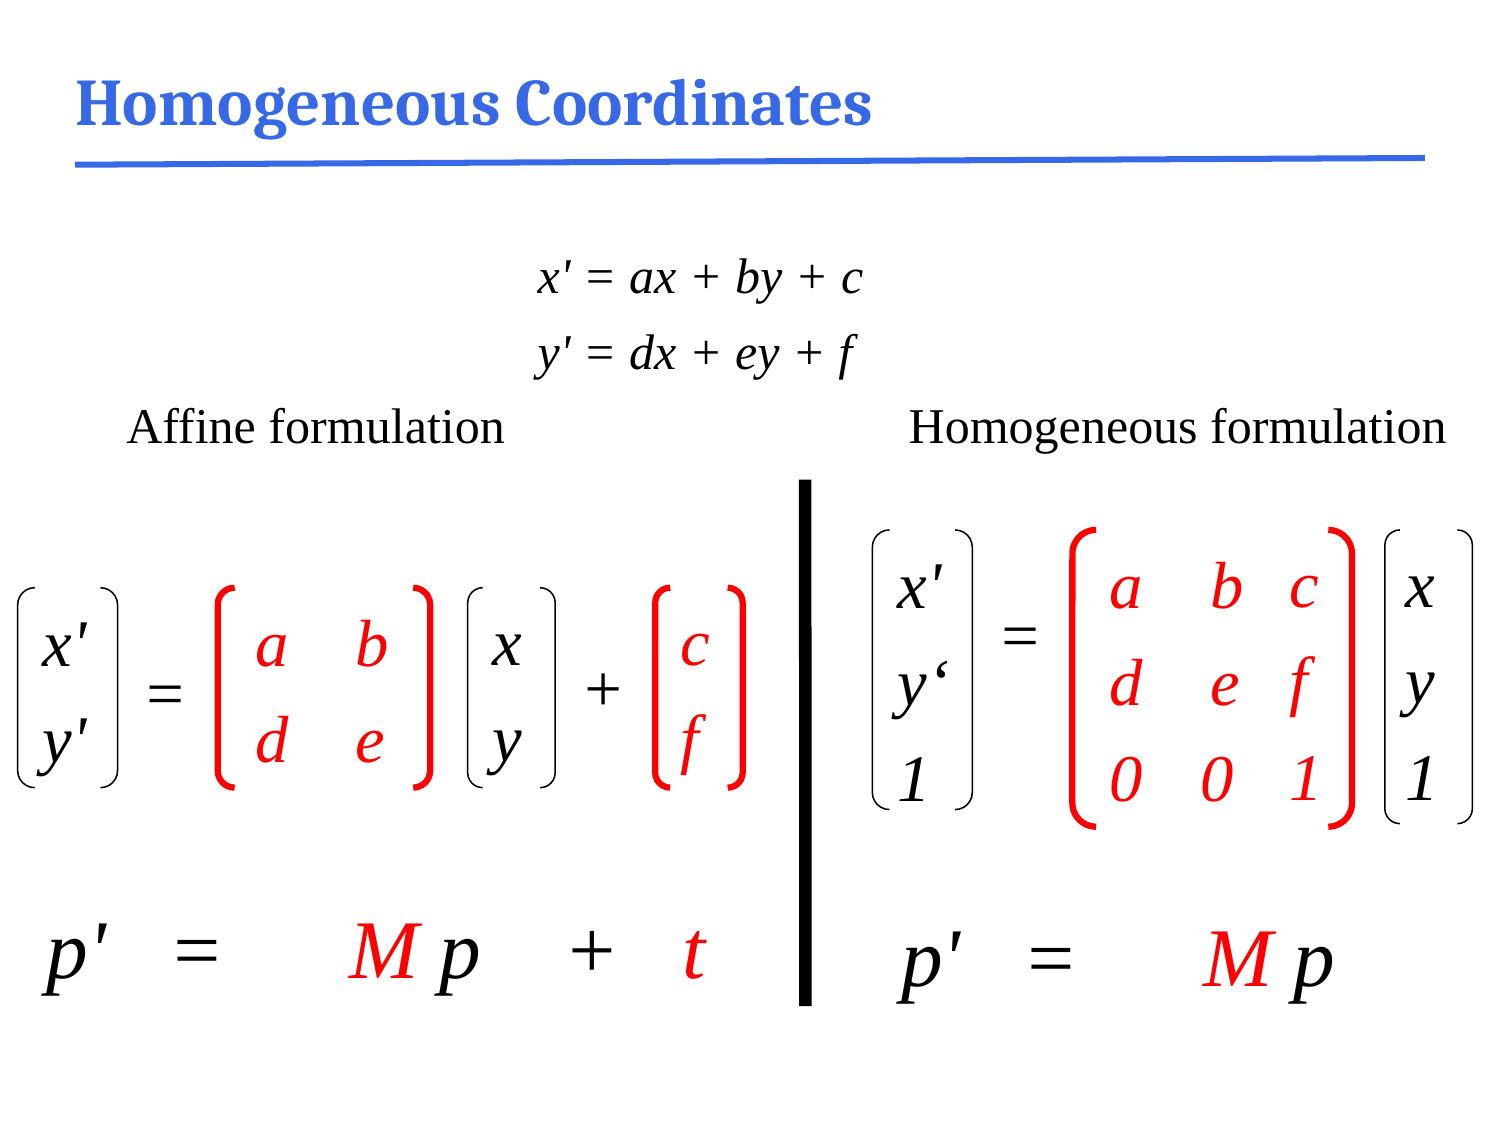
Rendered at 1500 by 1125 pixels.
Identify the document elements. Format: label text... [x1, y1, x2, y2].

text_box a b d e 0 0 [1109, 542, 1248, 815]
text_box x' = ax + by + c y' = dx + ey + f [537, 243, 988, 380]
text_box Affine formulation [111, 386, 520, 462]
text_box x' y‘ 1 [897, 542, 960, 815]
text_box c f [680, 598, 718, 776]
text_box = [997, 592, 1048, 673]
text_box p' = M p [886, 895, 1351, 1011]
text_box x y [492, 598, 554, 776]
text_box Homogeneous formulation [893, 386, 1462, 462]
title Homogeneous Coordinates [75, 9, 1351, 198]
text_box + [580, 645, 631, 726]
text_box c f 1 [1289, 541, 1327, 814]
text_box x y 1 [1405, 541, 1468, 814]
text_box a b d e [255, 600, 393, 777]
text_box p' = M p + t [32, 887, 721, 1004]
text_box = [142, 650, 193, 731]
text_box x' y' [42, 600, 106, 777]
